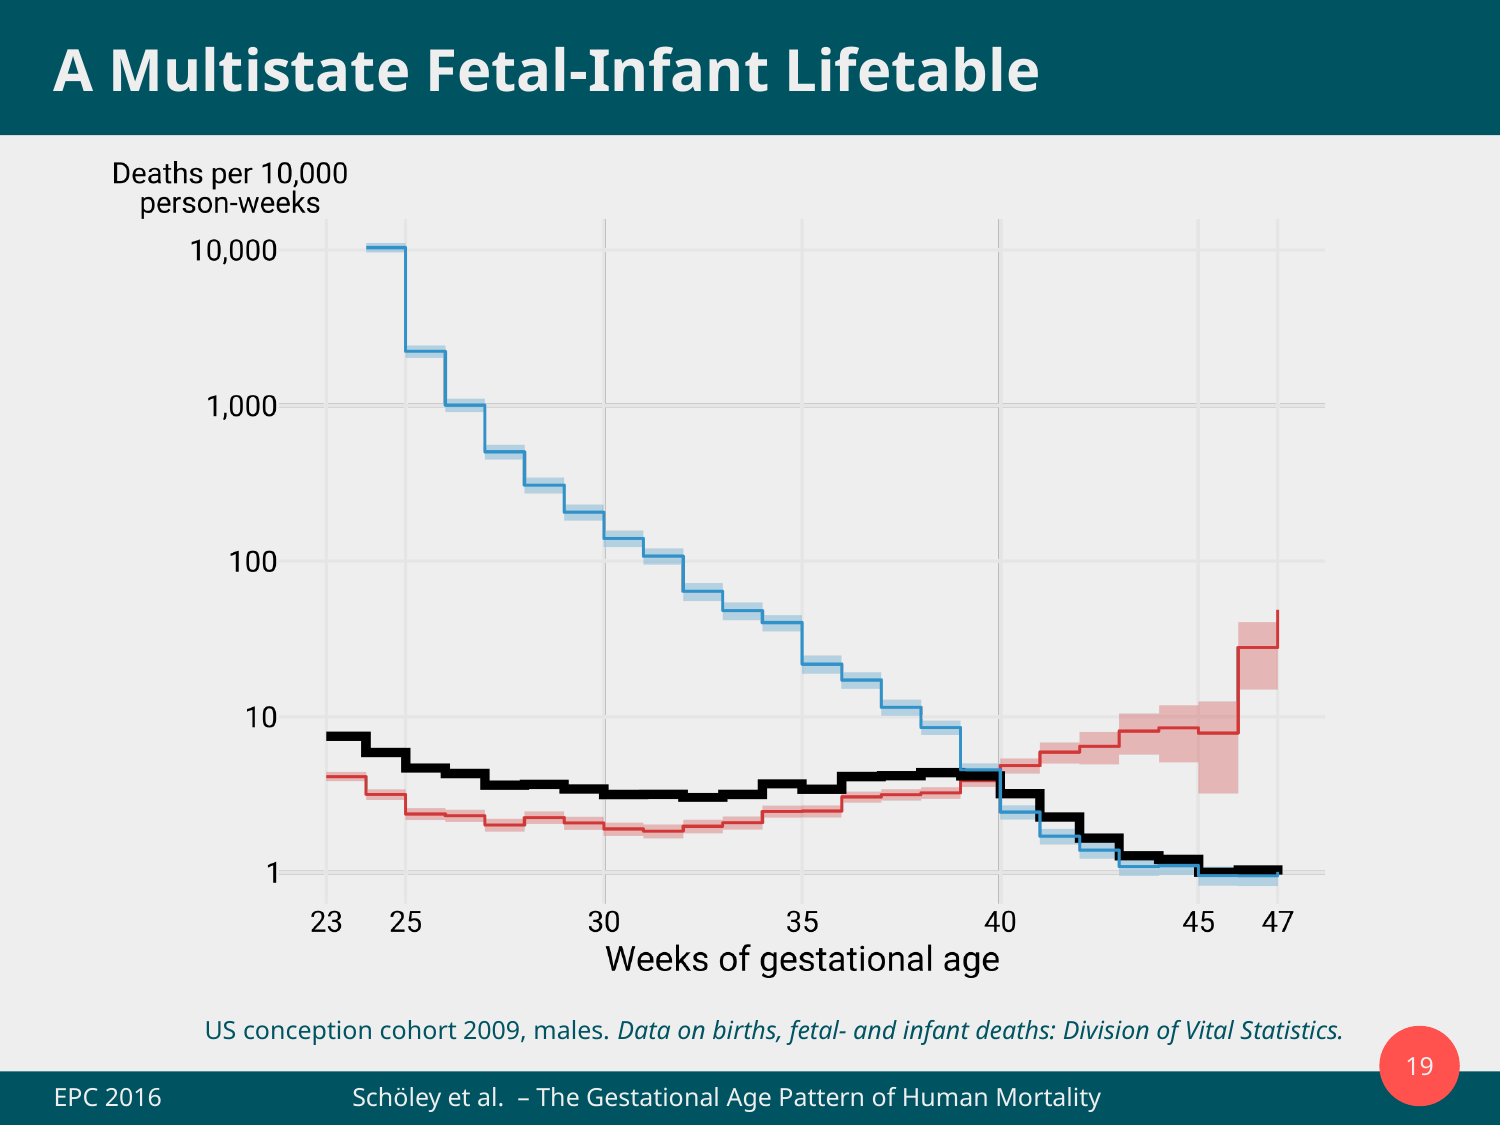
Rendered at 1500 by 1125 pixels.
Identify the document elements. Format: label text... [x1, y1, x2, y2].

title A Multistate Fetal-Infant Lifetable [53, 0, 1447, 141]
picture [114, 161, 1390, 979]
text_box US conception cohort 2009, males. Data on births, fetal- and infant deaths: Division of Vital Statistics. [189, 1005, 1311, 1053]
